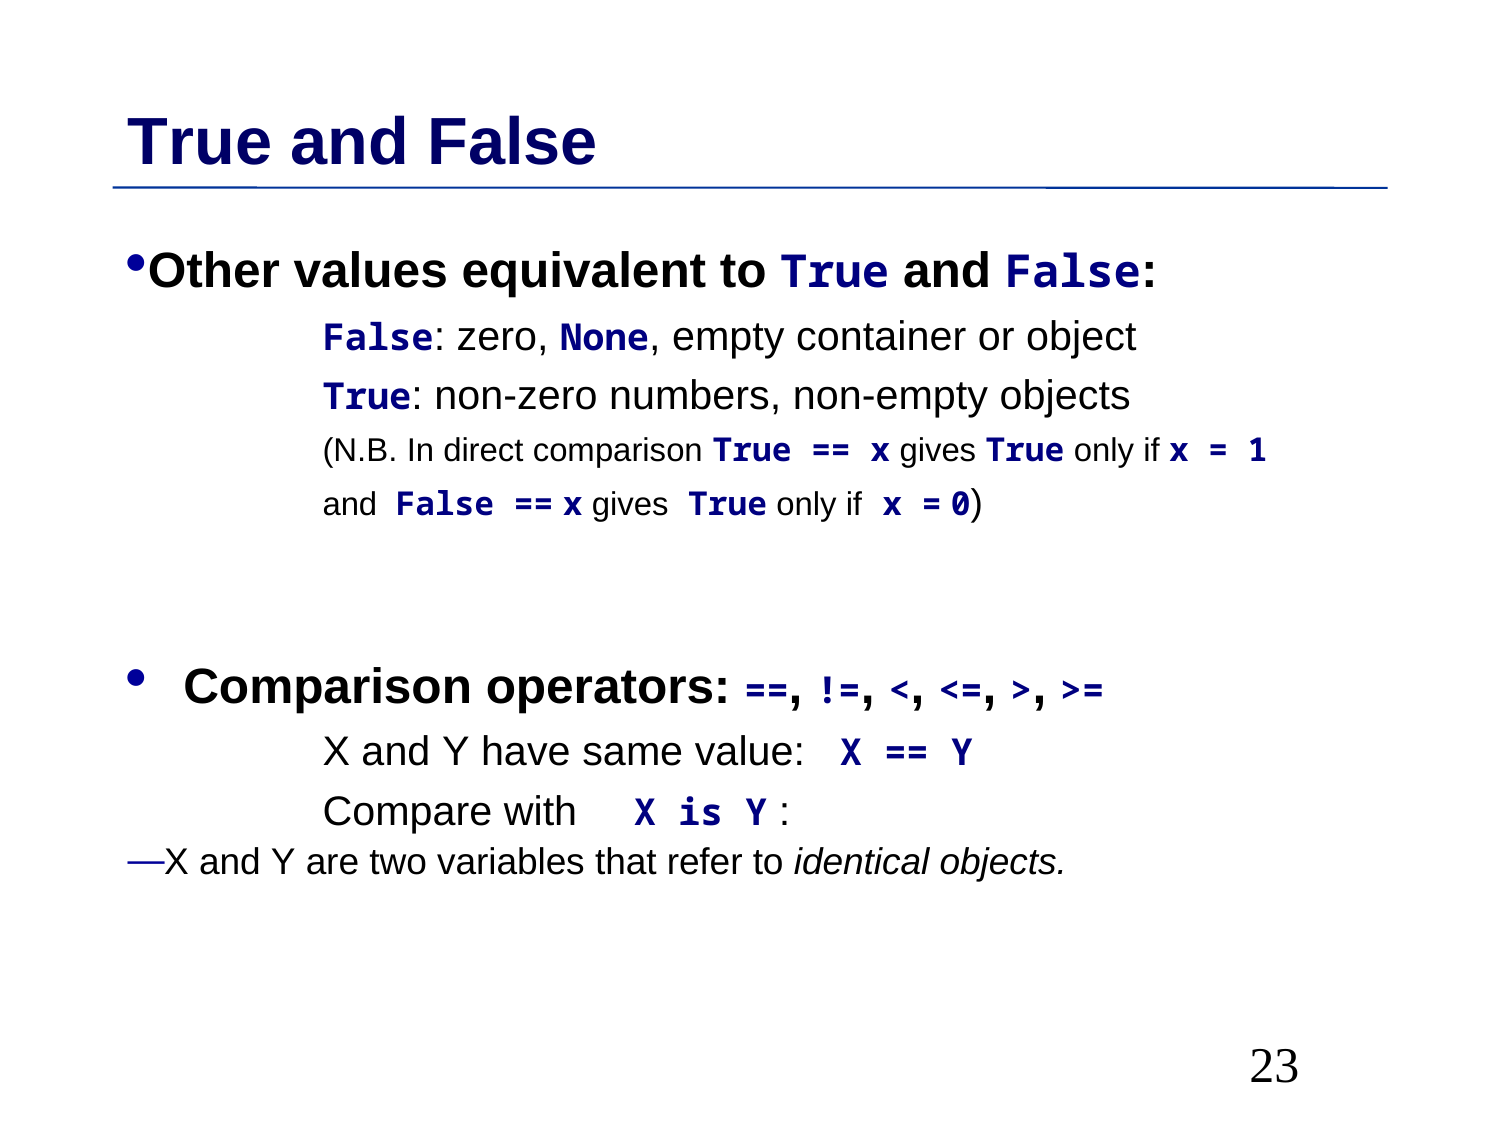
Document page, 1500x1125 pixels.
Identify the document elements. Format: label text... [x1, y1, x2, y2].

title True and False [112, 89, 1388, 185]
text_box <number> [1074, 994, 1387, 1125]
list Other values equivalent to True and False: False: zero, None, empty container or object True: non-zero numbers, non-empty objects (N.B. In direct comparison True == x gives True only if x = 1 and False == x gives True only if x = 0) Comparison operators: ==, !=, <, <=, >, >= X and Y have same value: X == Y Compare with X is Y : X and Y are two variables that refer to identical objects. [112, 237, 1388, 898]
